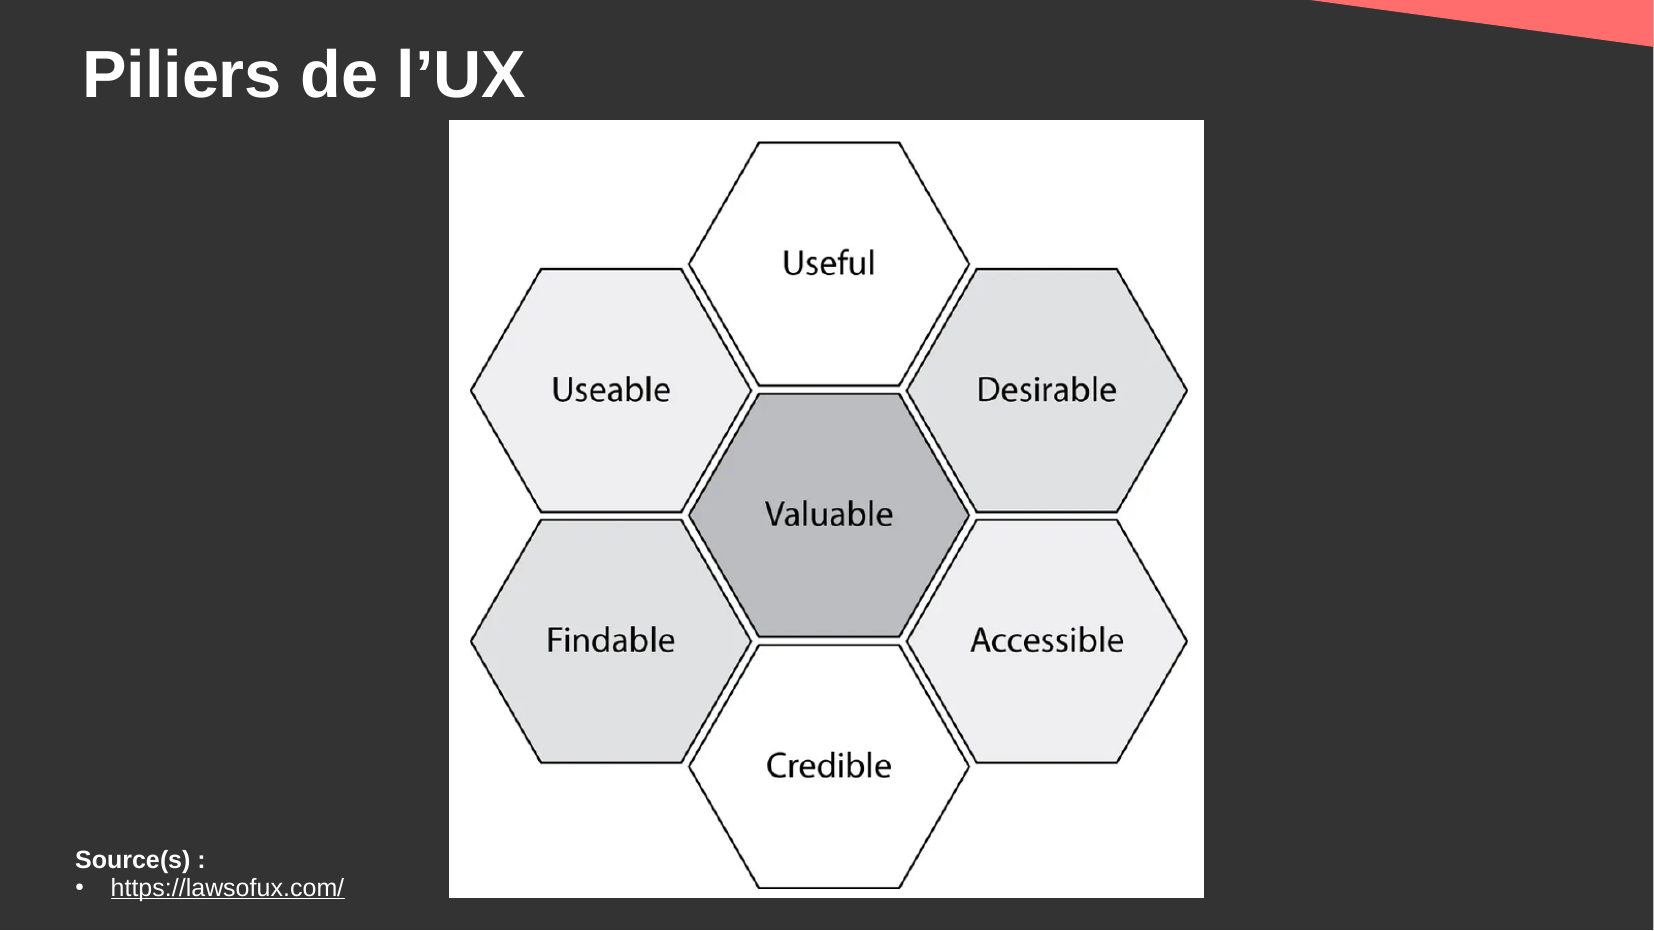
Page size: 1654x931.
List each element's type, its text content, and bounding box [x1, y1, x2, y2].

text_box [1310, 0, 1654, 47]
picture [449, 120, 1204, 898]
text_box Source(s) : https://lawsofux.com/ [60, 838, 1546, 931]
title Piliers de l’UX [82, 37, 1571, 114]
